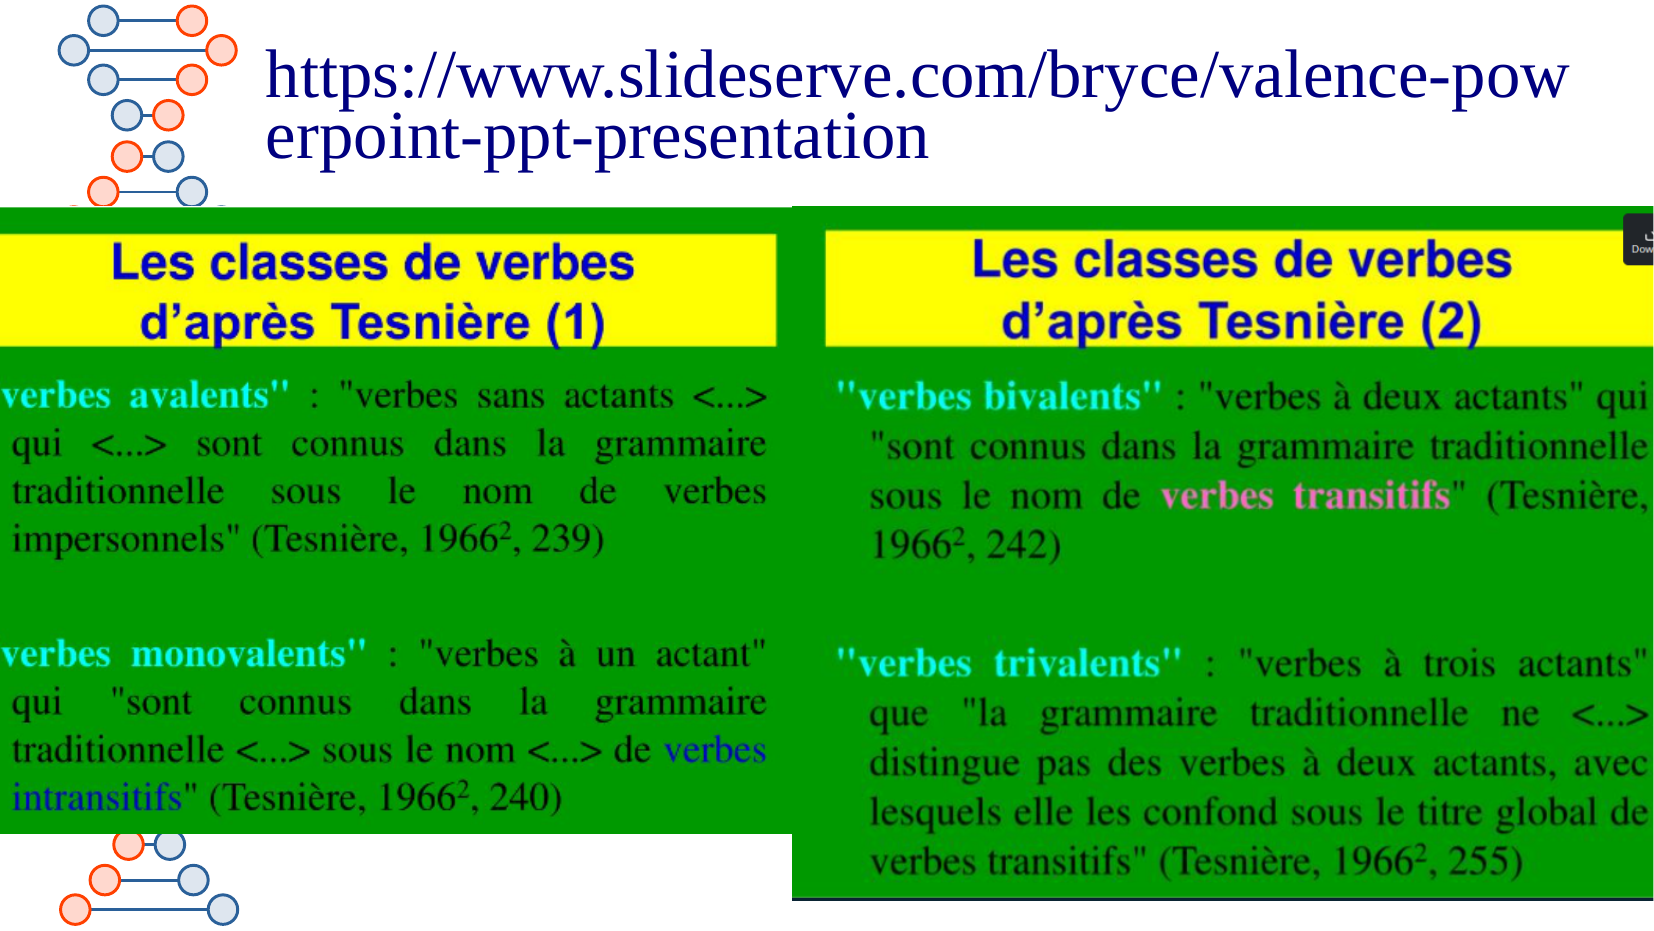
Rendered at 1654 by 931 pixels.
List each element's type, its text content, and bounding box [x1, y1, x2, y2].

title https://www.slideserve.com/bryce/valence-powerpoint-ppt-presentation [265, 35, 1595, 189]
picture [0, 206, 1654, 901]
